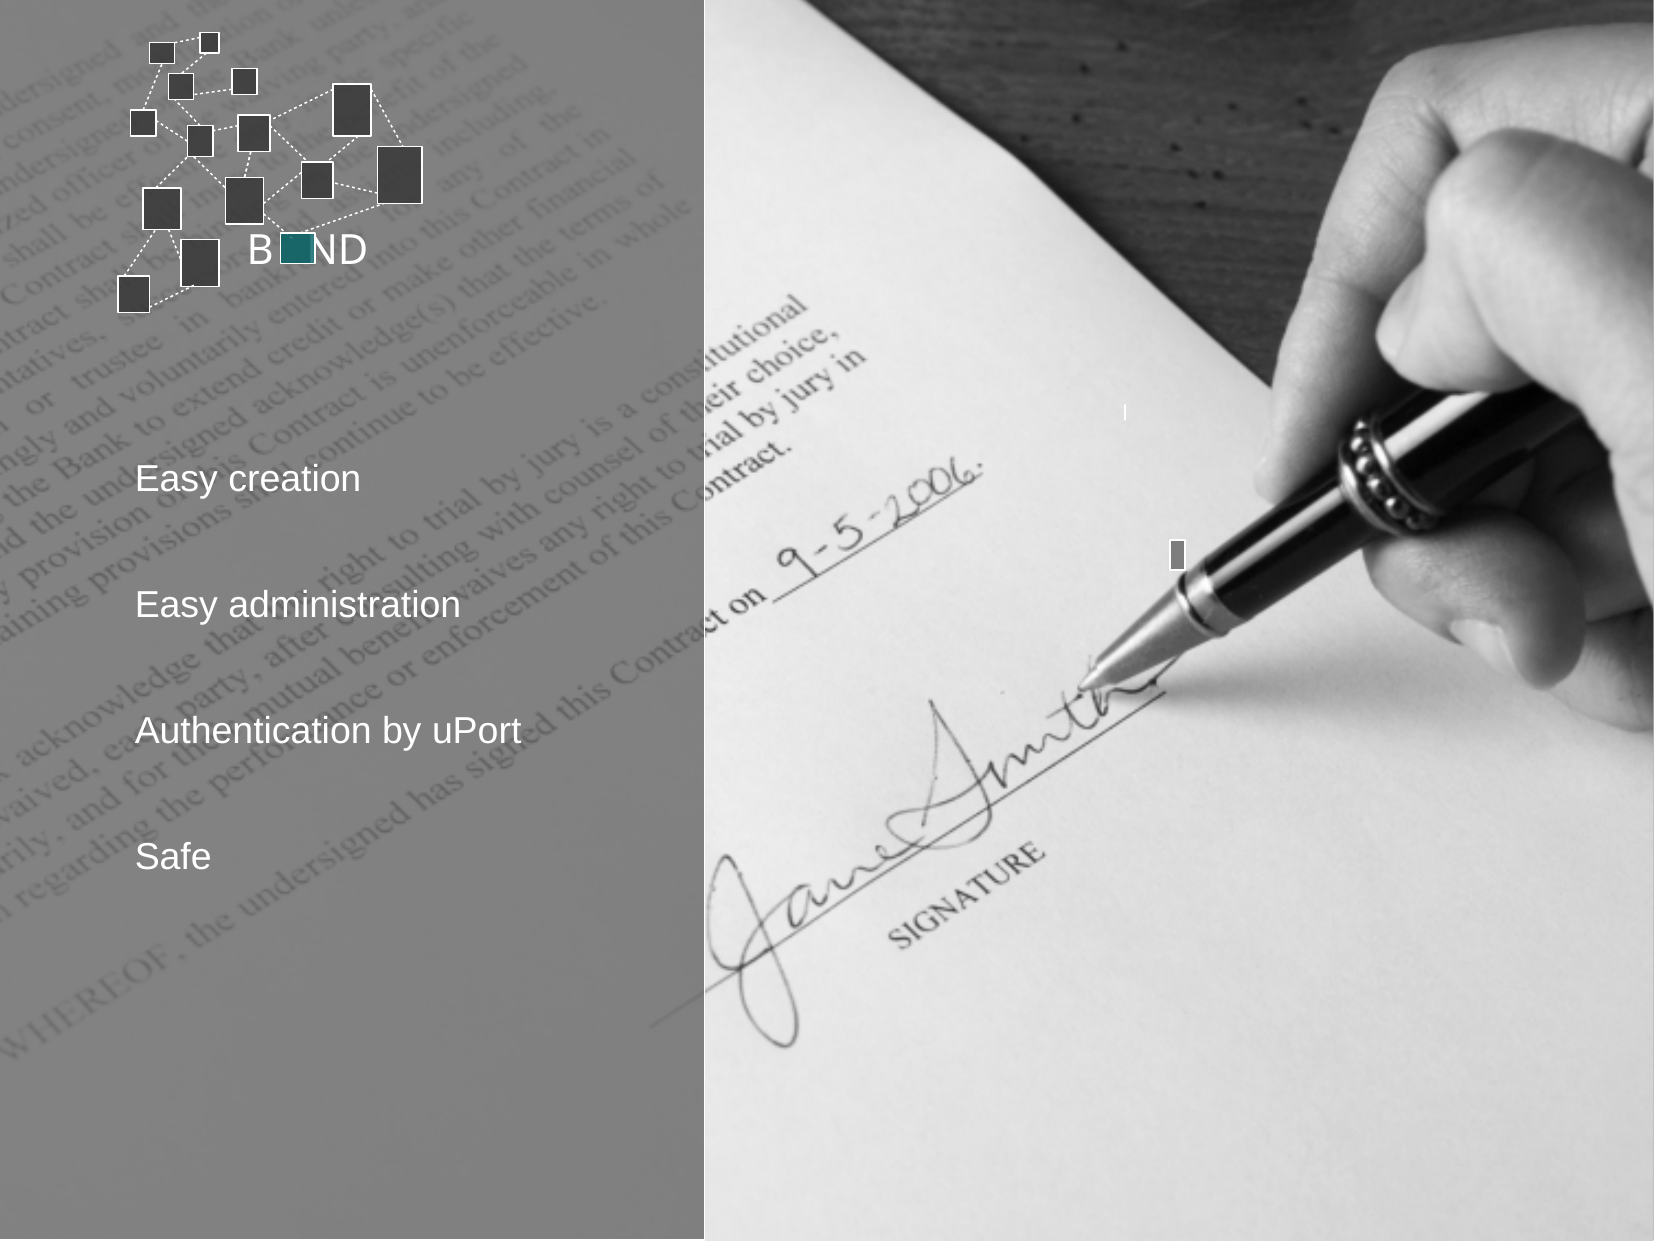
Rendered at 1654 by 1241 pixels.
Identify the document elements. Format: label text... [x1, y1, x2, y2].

text_box Easy creation Easy administration Authentication by uPort Safe [120, 450, 571, 885]
picture [705, 0, 1654, 1241]
text_box B ND [231, 212, 524, 318]
text_box [0, 0, 705, 1241]
text_box [1170, 540, 1186, 571]
